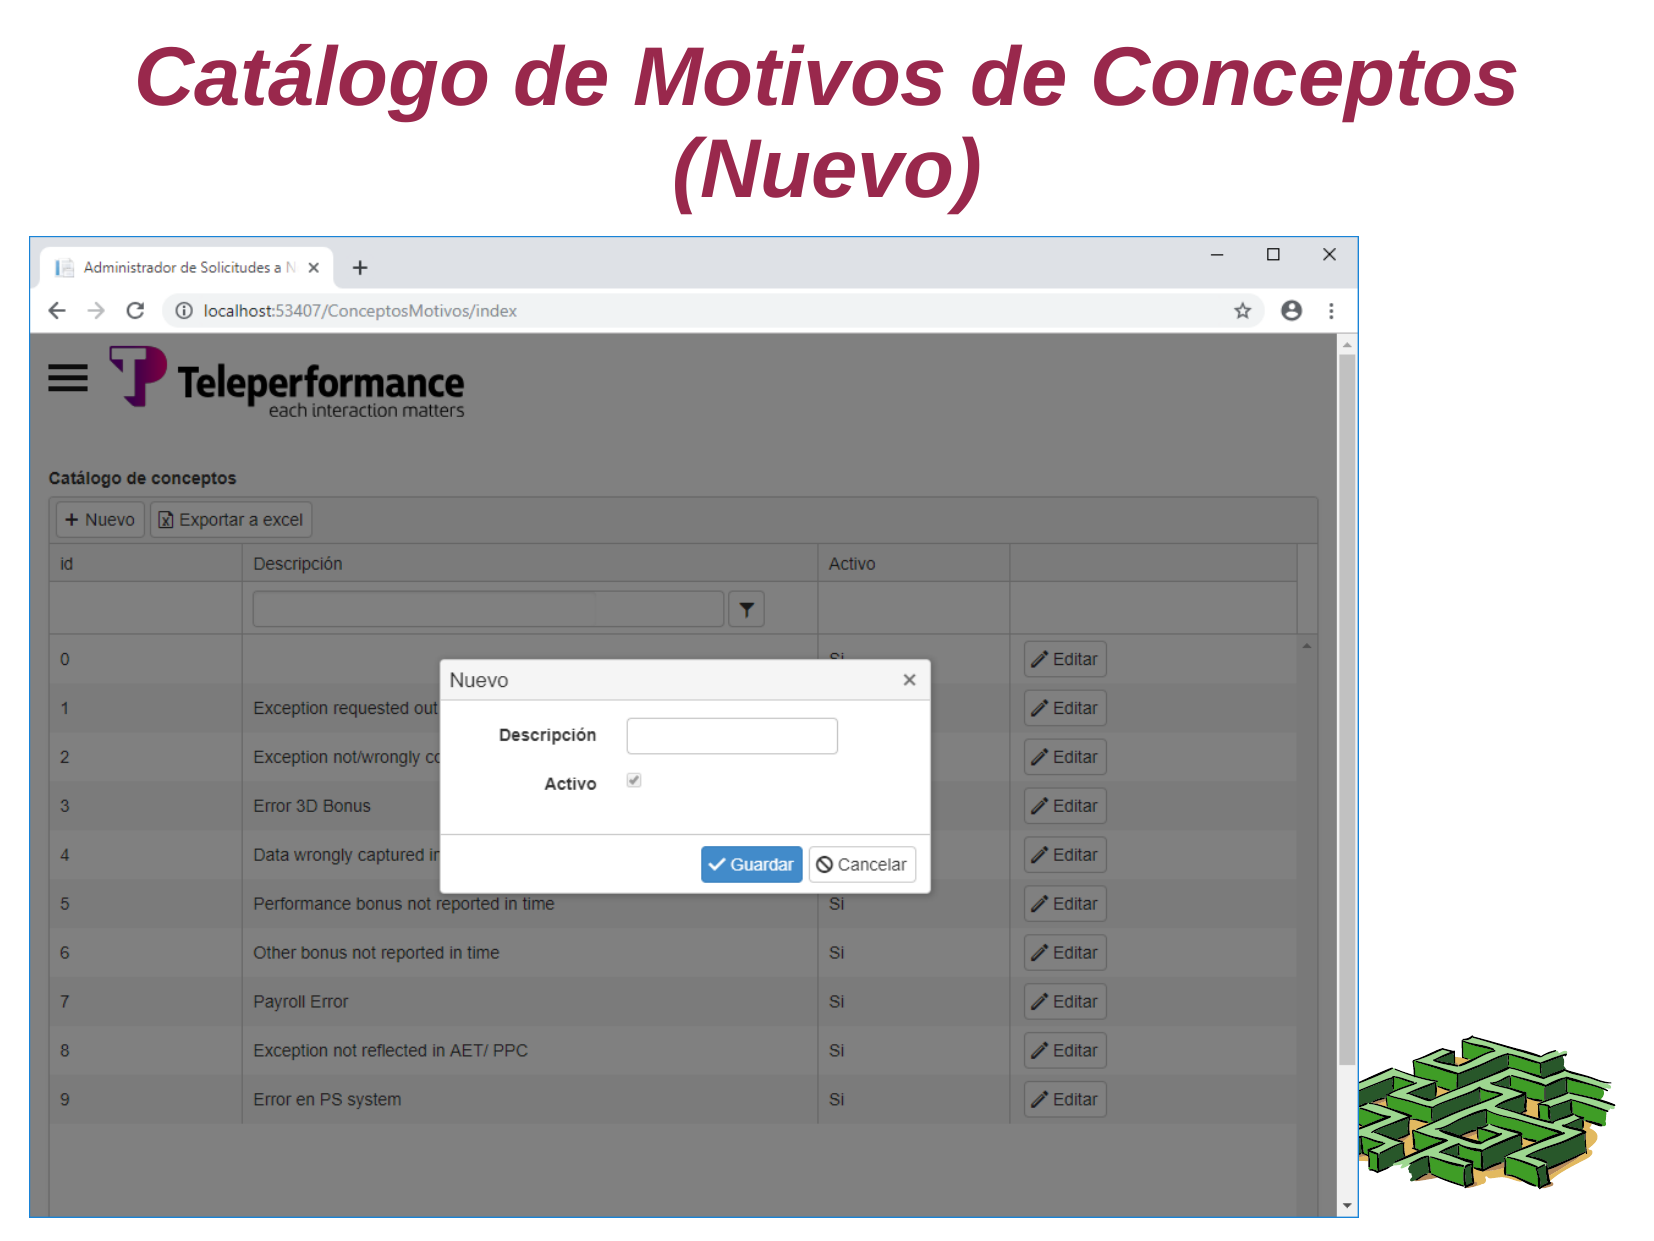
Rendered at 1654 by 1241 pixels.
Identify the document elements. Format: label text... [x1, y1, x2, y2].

picture [29, 236, 1359, 1218]
title Catálogo de Motivos de Conceptos (Nuevo) [121, 19, 1534, 227]
